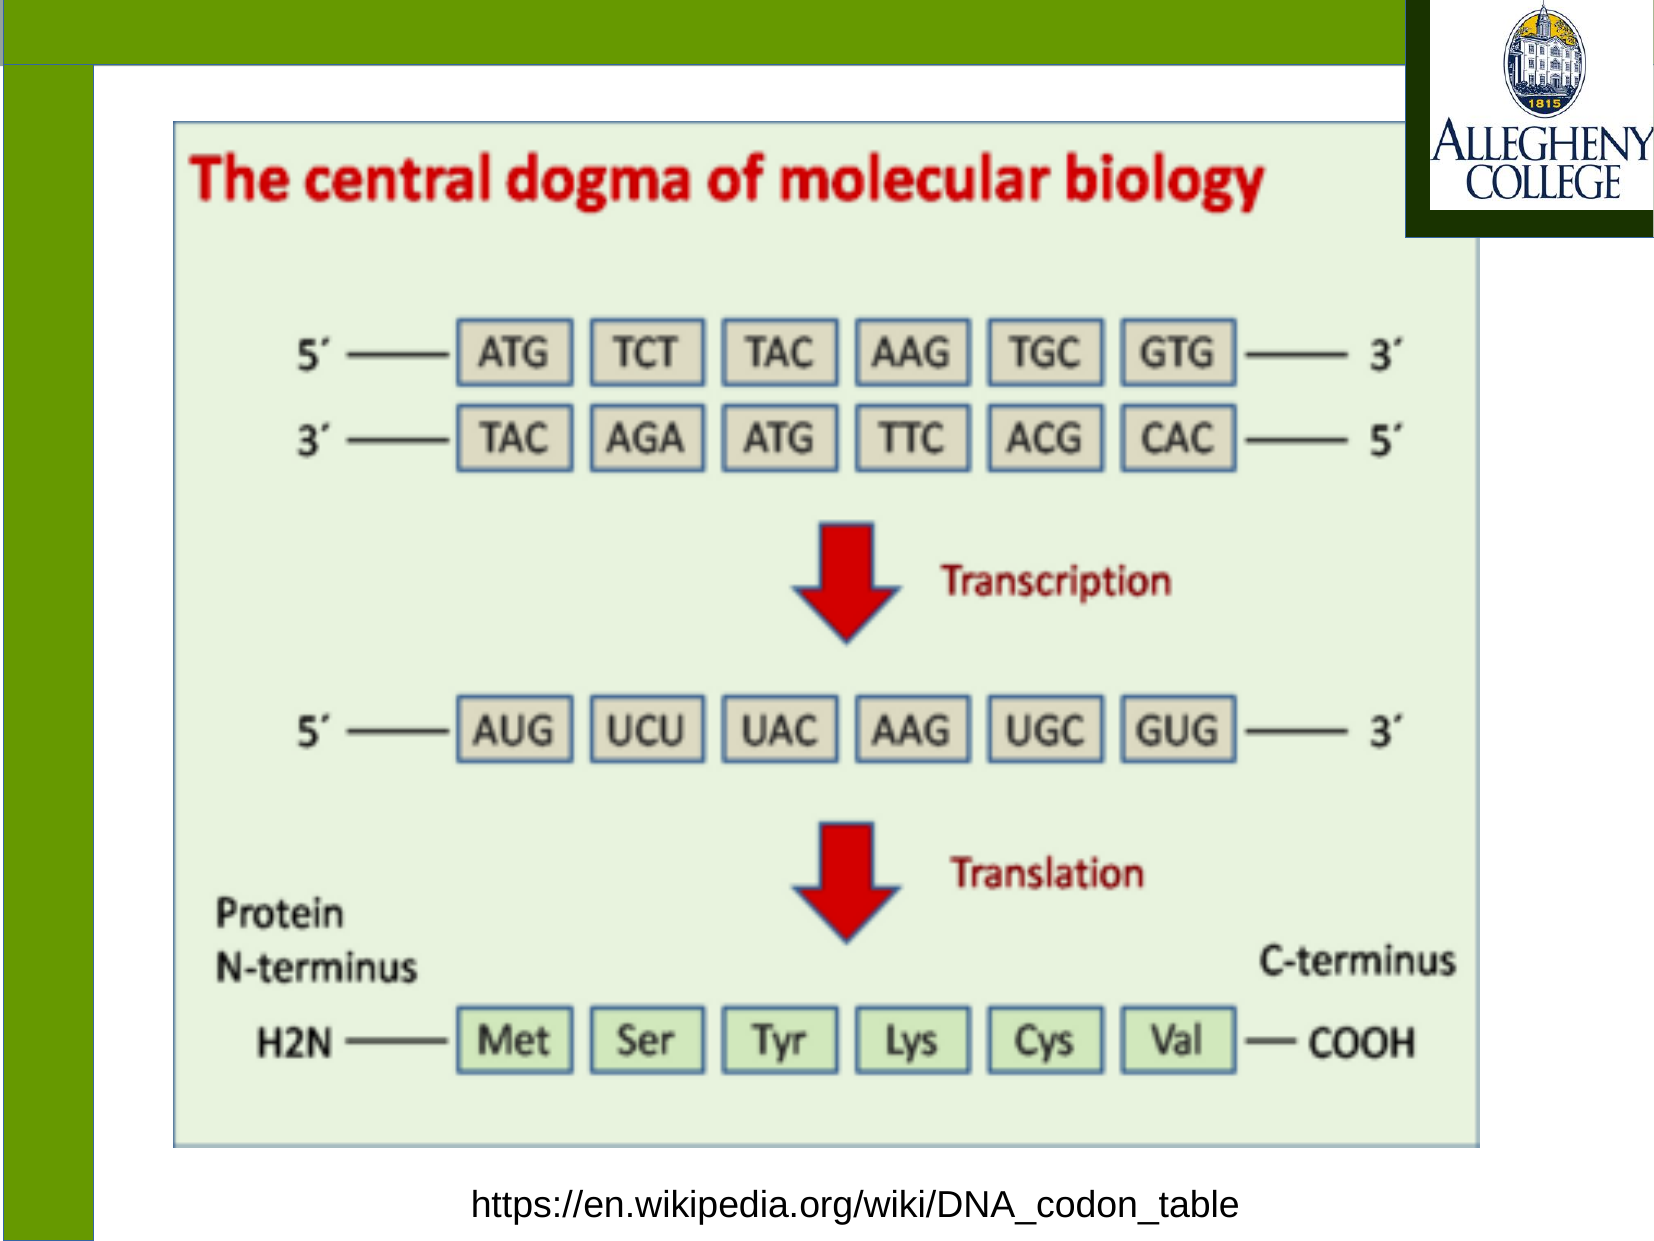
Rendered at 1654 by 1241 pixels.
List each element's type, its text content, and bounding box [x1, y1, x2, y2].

text_box [3, 0, 1654, 1241]
text_box https://en.wikipedia.org/wiki/DNA_codon_table [456, 1175, 1255, 1233]
picture [1430, 0, 1654, 210]
picture [94, 121, 1654, 1148]
